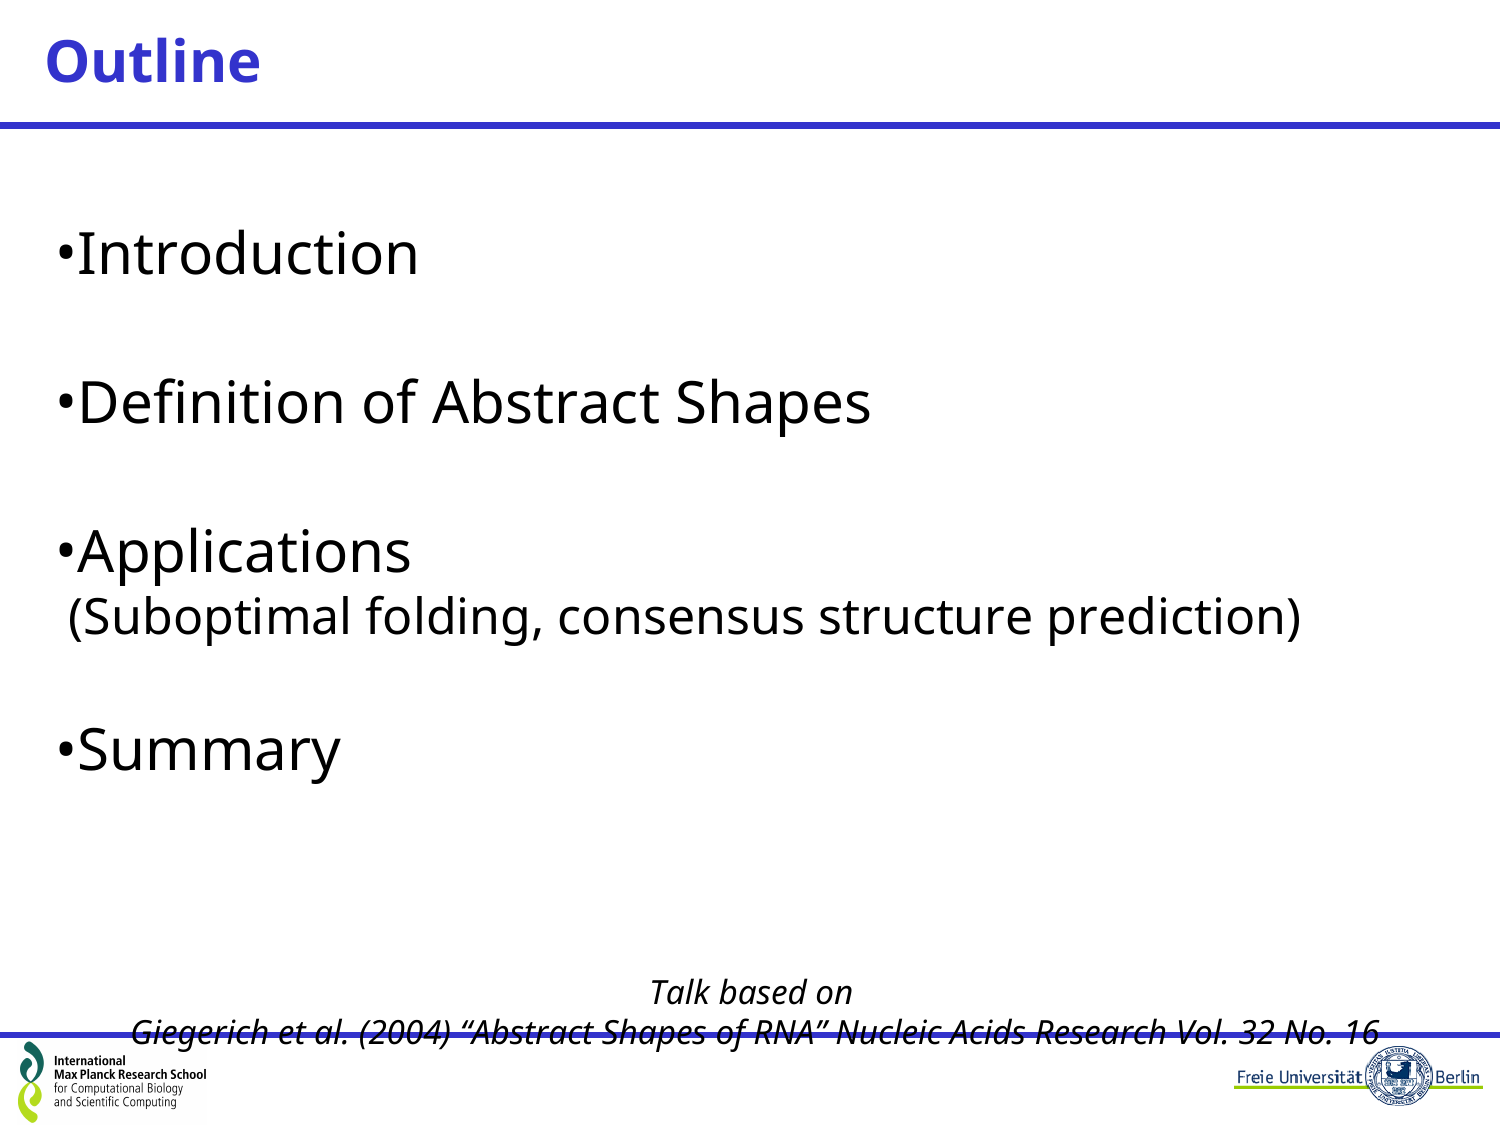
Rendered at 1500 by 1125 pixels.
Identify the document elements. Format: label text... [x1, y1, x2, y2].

picture [1234, 1046, 1483, 1106]
title Outline [29, 3, 1164, 114]
text_box Introduction Definition of Abstract Shapes Applications (Suboptimal folding, consensus structure prediction) Summary Talk based on Giegerich et al. (2004) “Abstract Shapes of RNA” Nucleic Acids Research Vol. 32 No. 16 [41, 208, 1471, 1060]
picture [17, 1039, 207, 1125]
